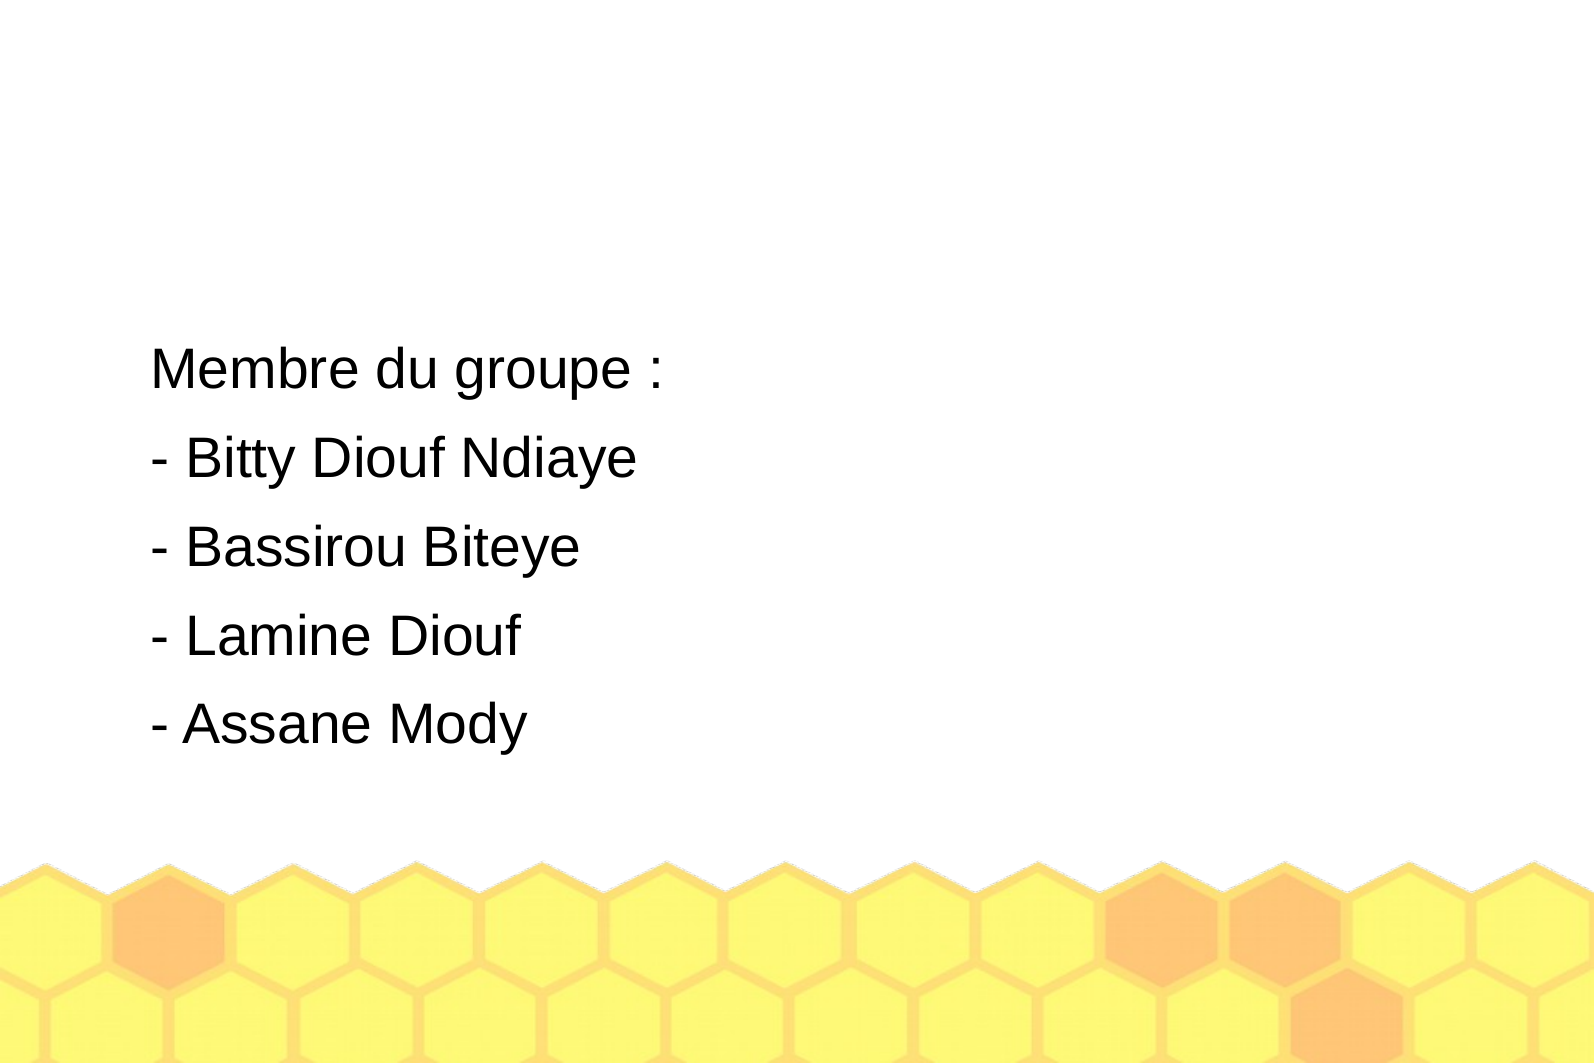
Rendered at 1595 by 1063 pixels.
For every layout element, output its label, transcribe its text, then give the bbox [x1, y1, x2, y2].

picture [0, 858, 1594, 1063]
list Membre du groupe : - Bitty Diouf Ndiaye - Bassirou Biteye - Lamine Diouf - Assane Mody [79, 248, 1515, 866]
